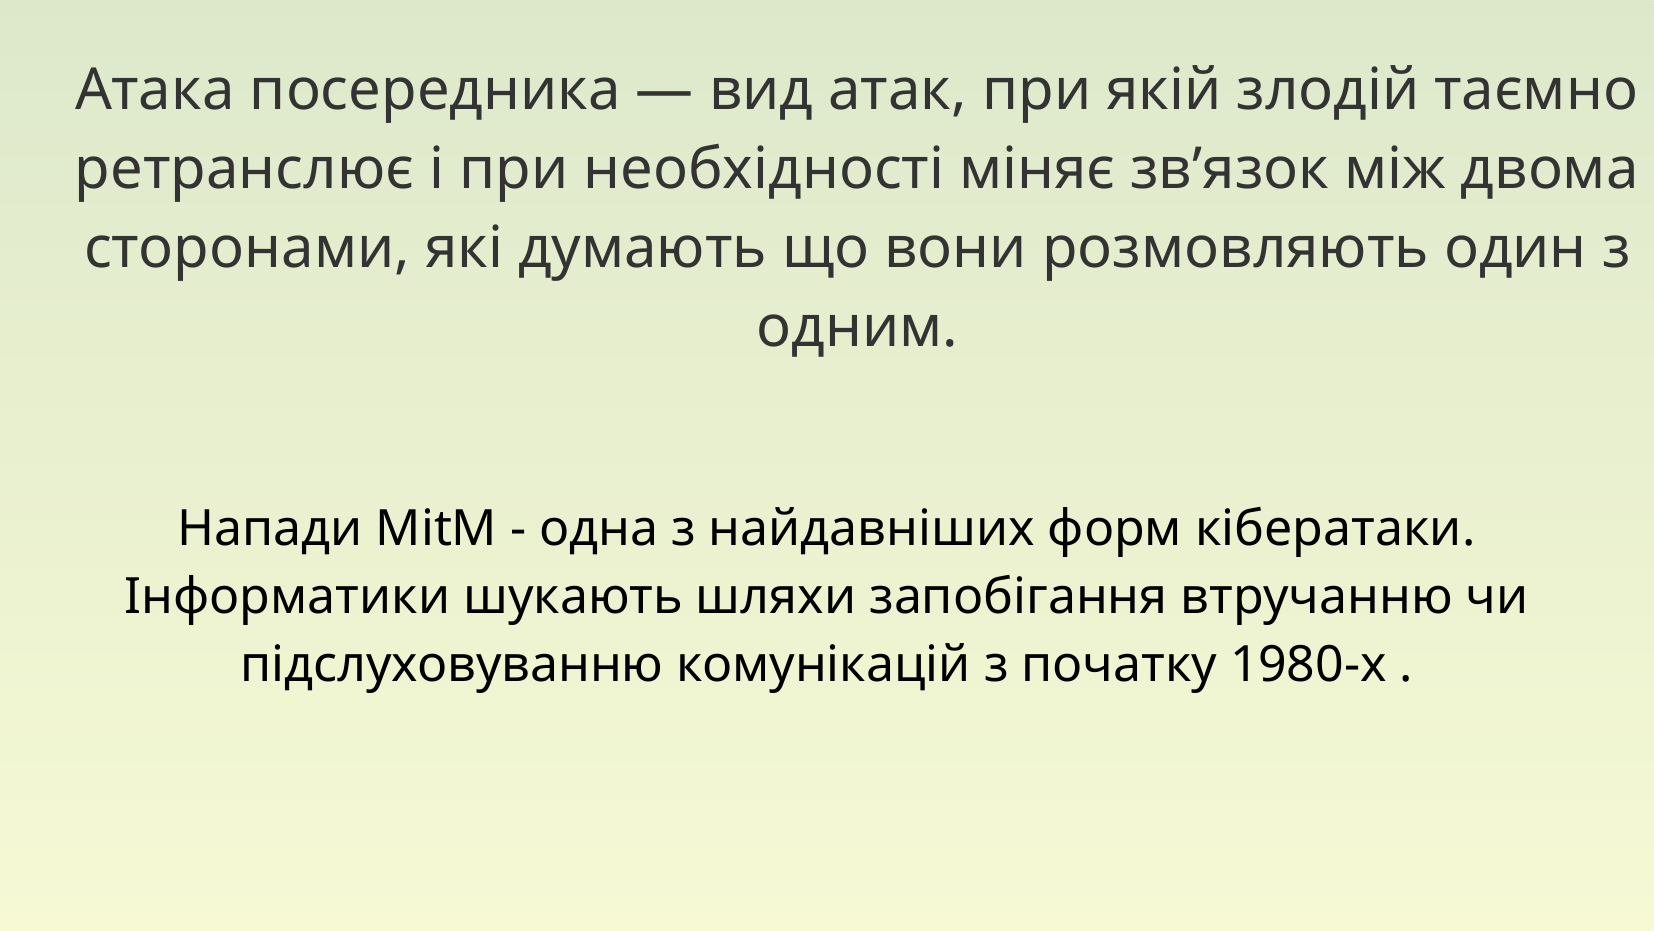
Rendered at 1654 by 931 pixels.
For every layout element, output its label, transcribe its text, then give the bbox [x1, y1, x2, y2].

list Атака посередника — вид атак, при якій злодій таємно ретранслює і при необхідності міняє зв’язок між двома сторонами, які думають що вони розмовляють один з одним. [0, 47, 1654, 367]
text_box Напади MitM - одна з найдавніших форм кібератаки. Інформатики шукають шляхи запобігання втручанню чи підслуховуванню комунікацій з початку 1980-х . [0, 484, 1654, 650]
